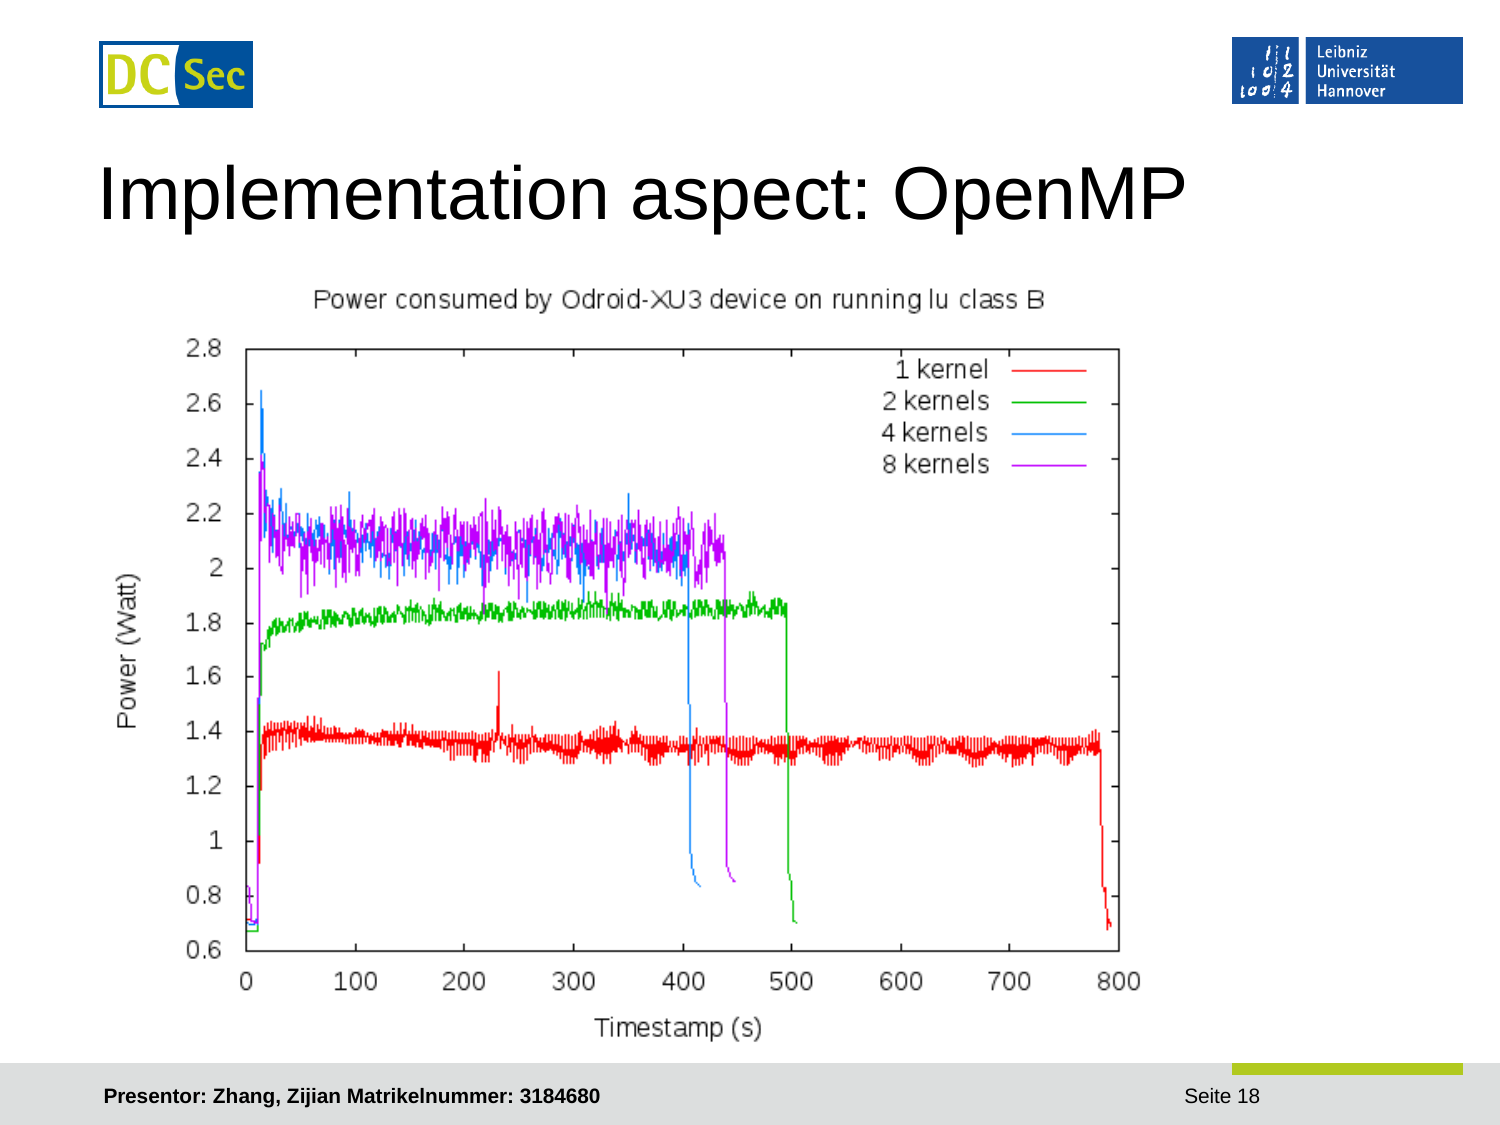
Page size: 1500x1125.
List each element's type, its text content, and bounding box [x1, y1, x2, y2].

picture [99, 41, 253, 108]
title Implementation aspect: OpenMP [82, 137, 1463, 274]
picture [1232, 37, 1463, 104]
text_box Presentor: Zhang, Zijian Matrikelnummer: 3184680 [88, 1074, 1181, 1125]
picture [106, 254, 1170, 1052]
